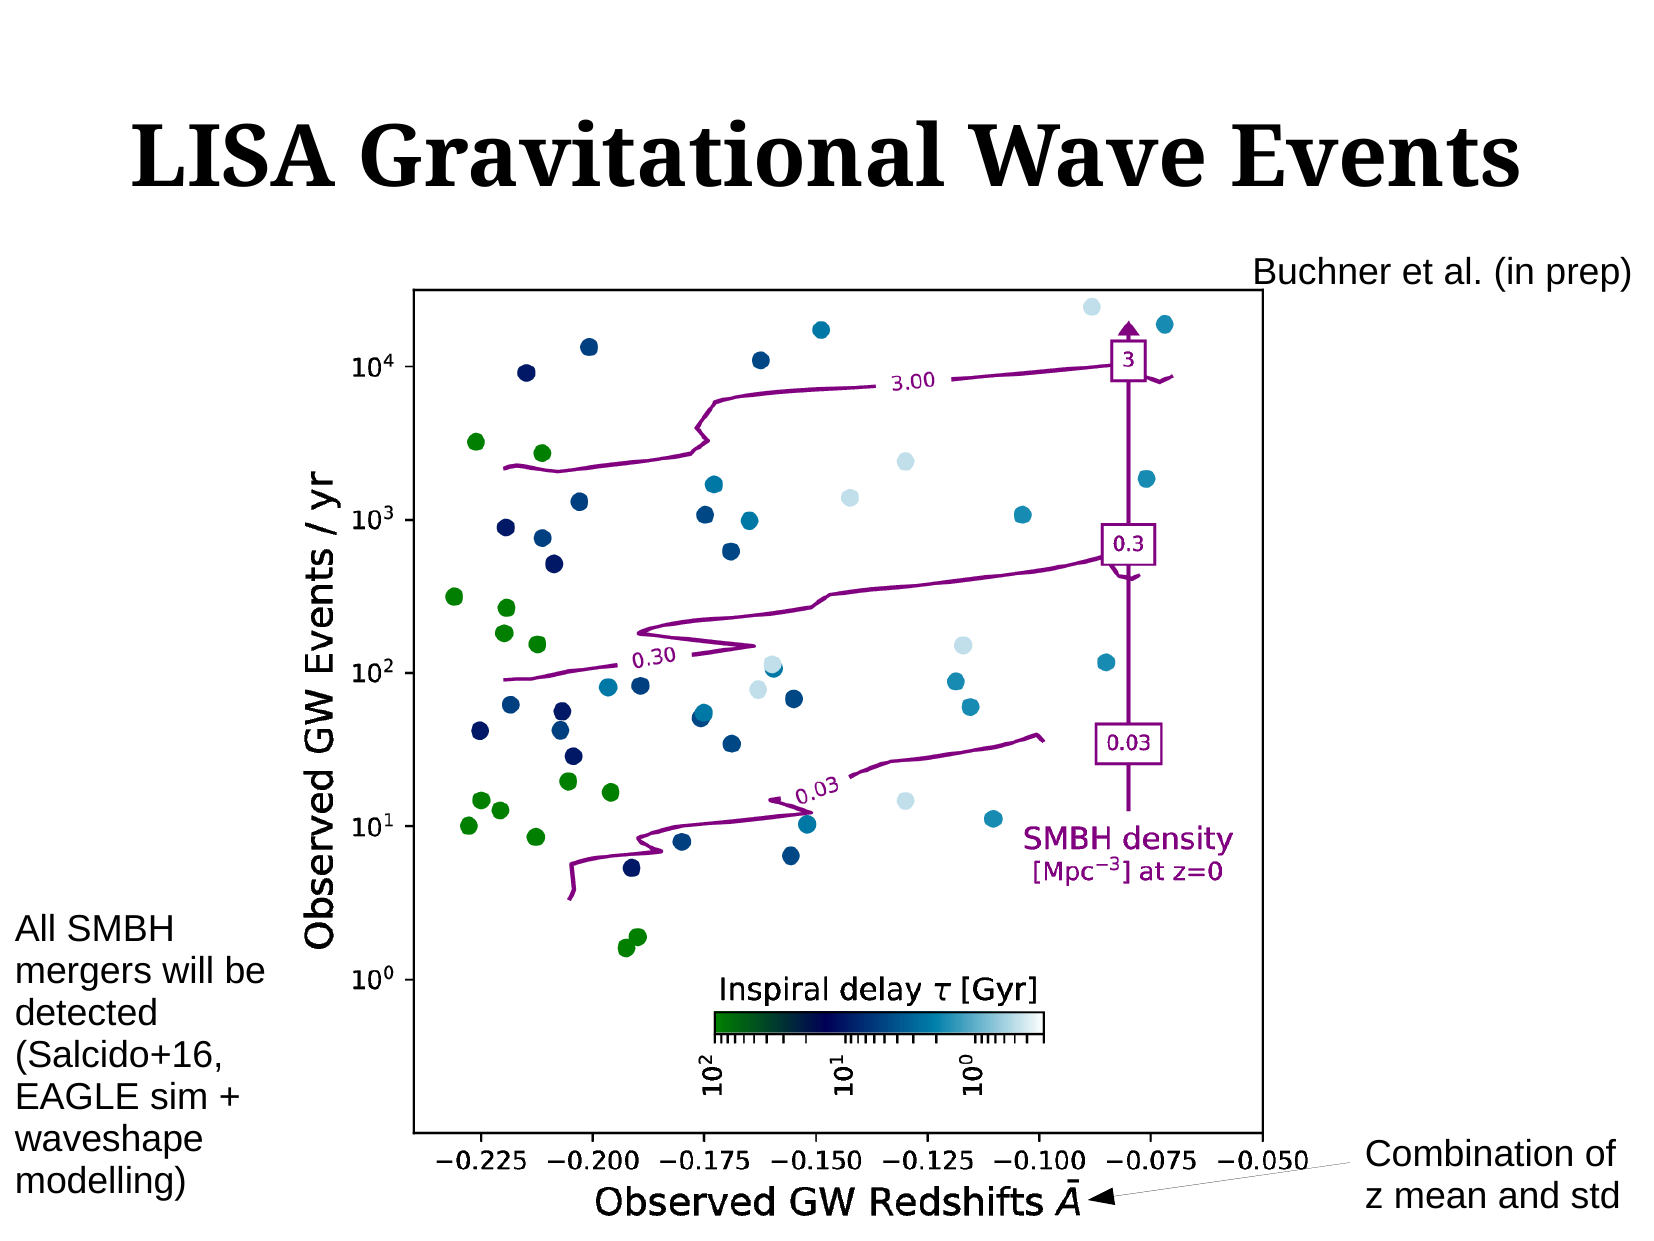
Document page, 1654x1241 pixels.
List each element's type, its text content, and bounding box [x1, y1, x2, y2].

text_box Combination of z mean and std [1350, 1125, 1651, 1224]
title LISA Gravitational Wave Events [82, 49, 1571, 257]
text_box All SMBH mergers will be detected (Salcido+16, EAGLE sim + waveshape modelling) [0, 900, 301, 1241]
picture [285, 262, 1327, 1241]
text_box Buchner et al. (in prep) [1237, 243, 1651, 301]
